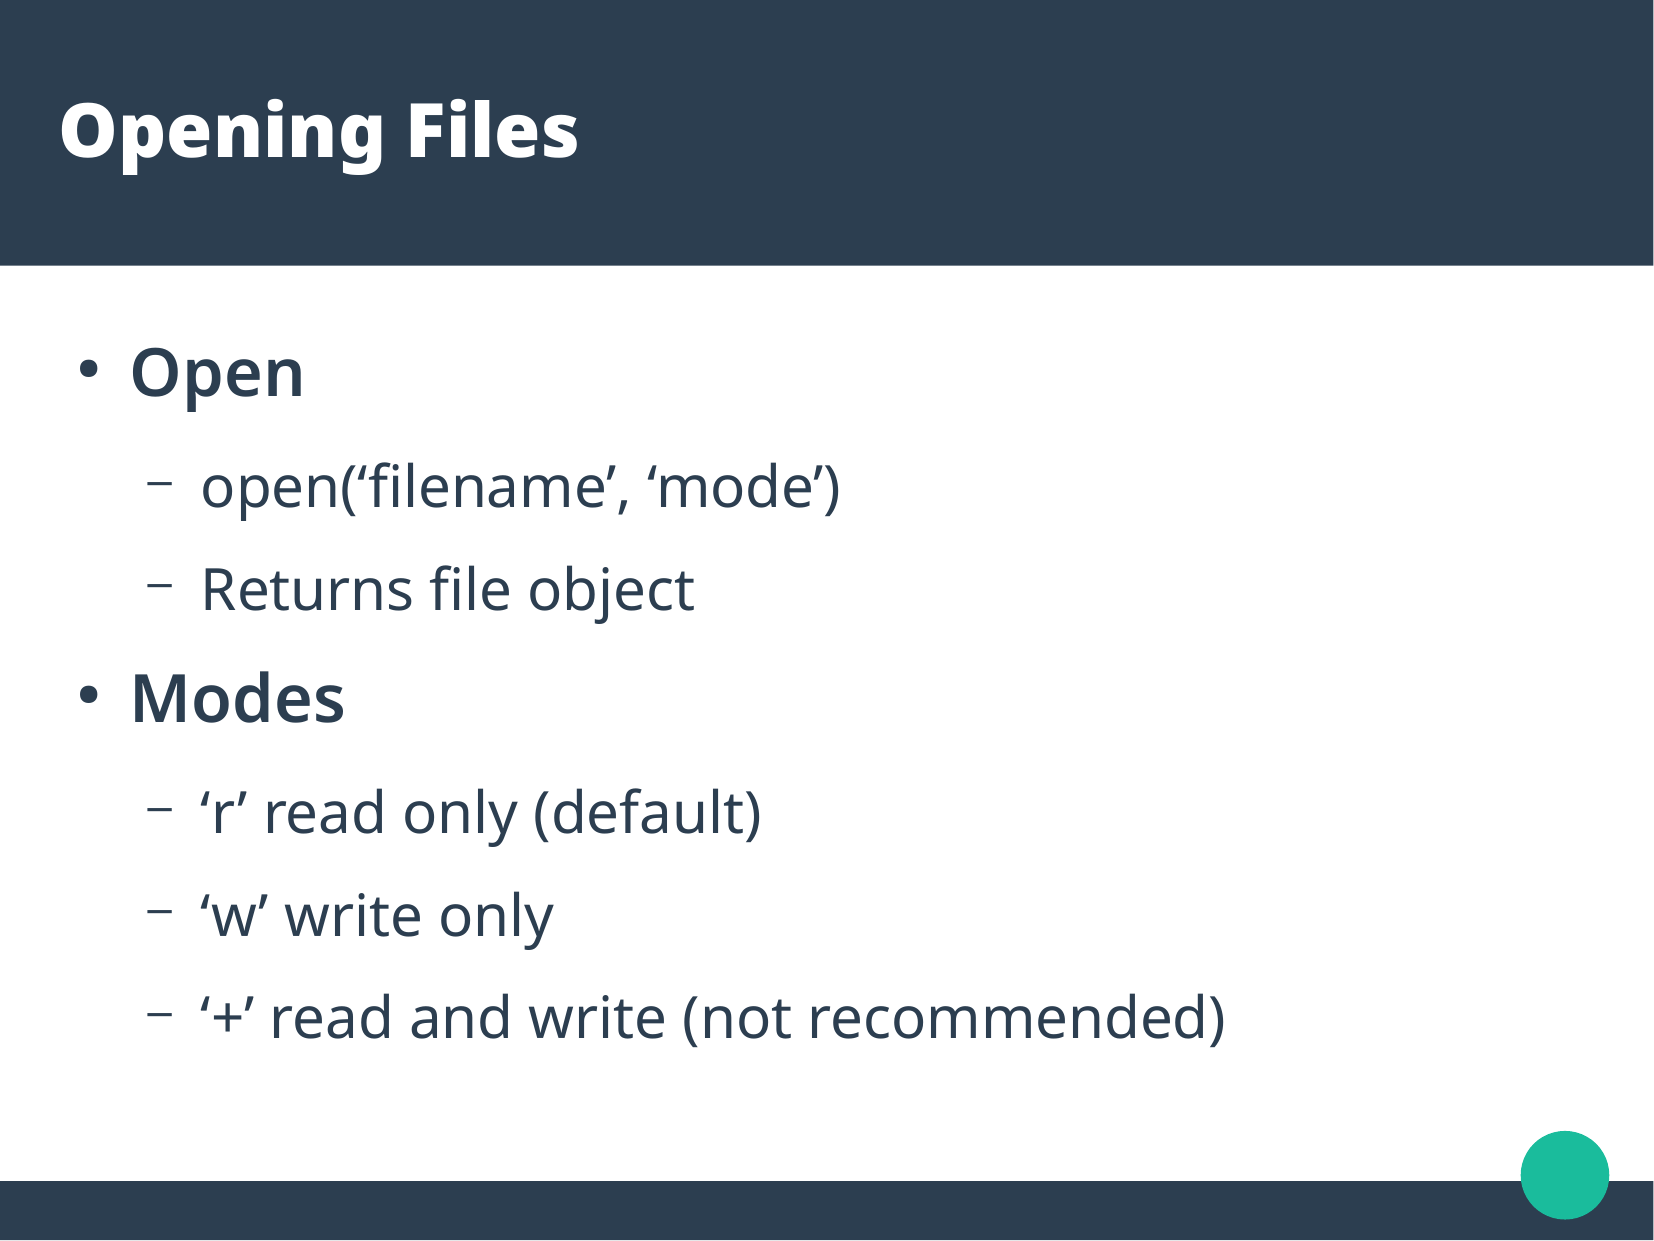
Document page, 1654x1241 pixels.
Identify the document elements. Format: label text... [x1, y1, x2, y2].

title Opening Files [59, 49, 1595, 207]
list Open open(‘filename’, ‘mode’) Returns file object Modes ‘r’ read only (default) ‘w’ write only ‘+’ read and write (not recommended) [59, 324, 1595, 1152]
